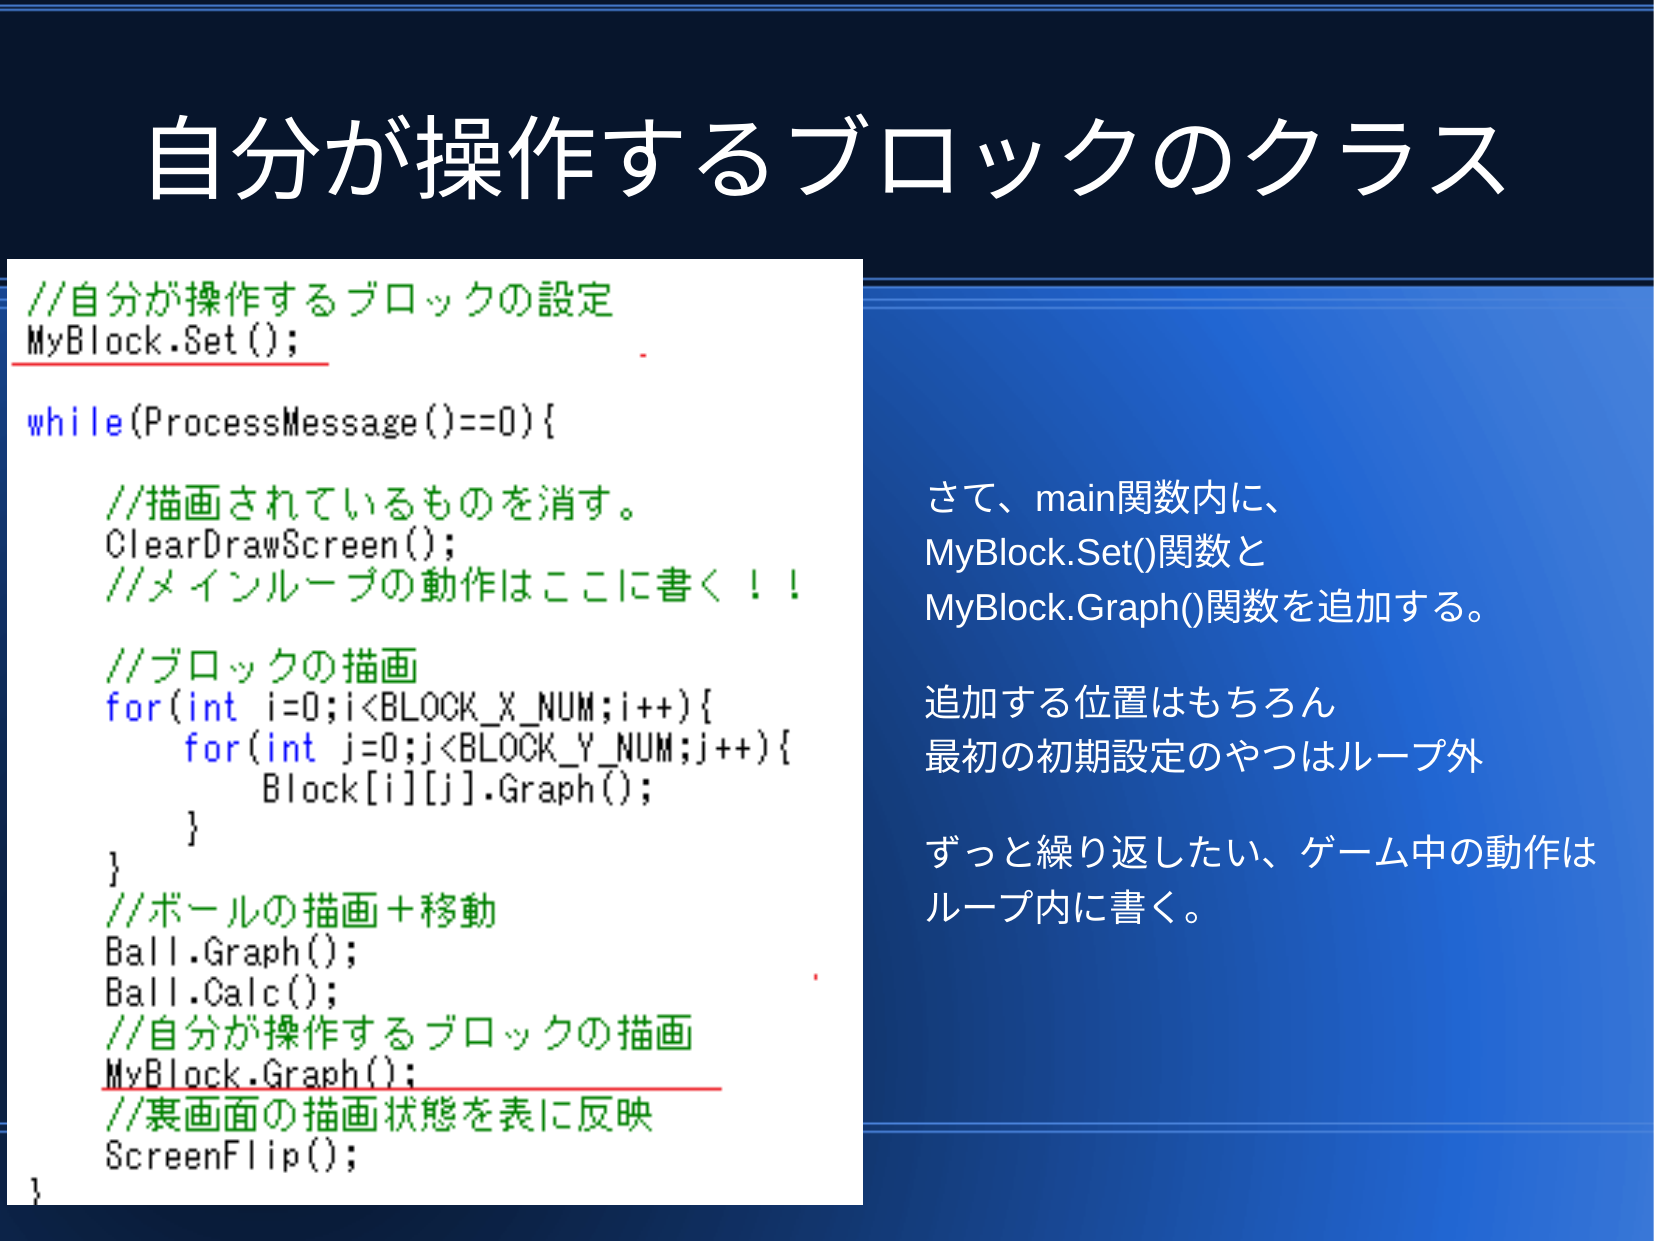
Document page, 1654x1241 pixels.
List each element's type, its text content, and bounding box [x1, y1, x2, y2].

text_box さて、main関数内に、 MyBlock.Set()関数と MyBlock.Graph()関数を追加する。 追加する位置はもちろん 最初の初期設定のやつはループ外 ずっと繰り返したい、ゲーム中の動作は ループ内に書く。 [909, 460, 1558, 827]
title 自分が操作するブロックのクラス [82, 49, 1571, 257]
picture [0, 0, 1654, 1241]
